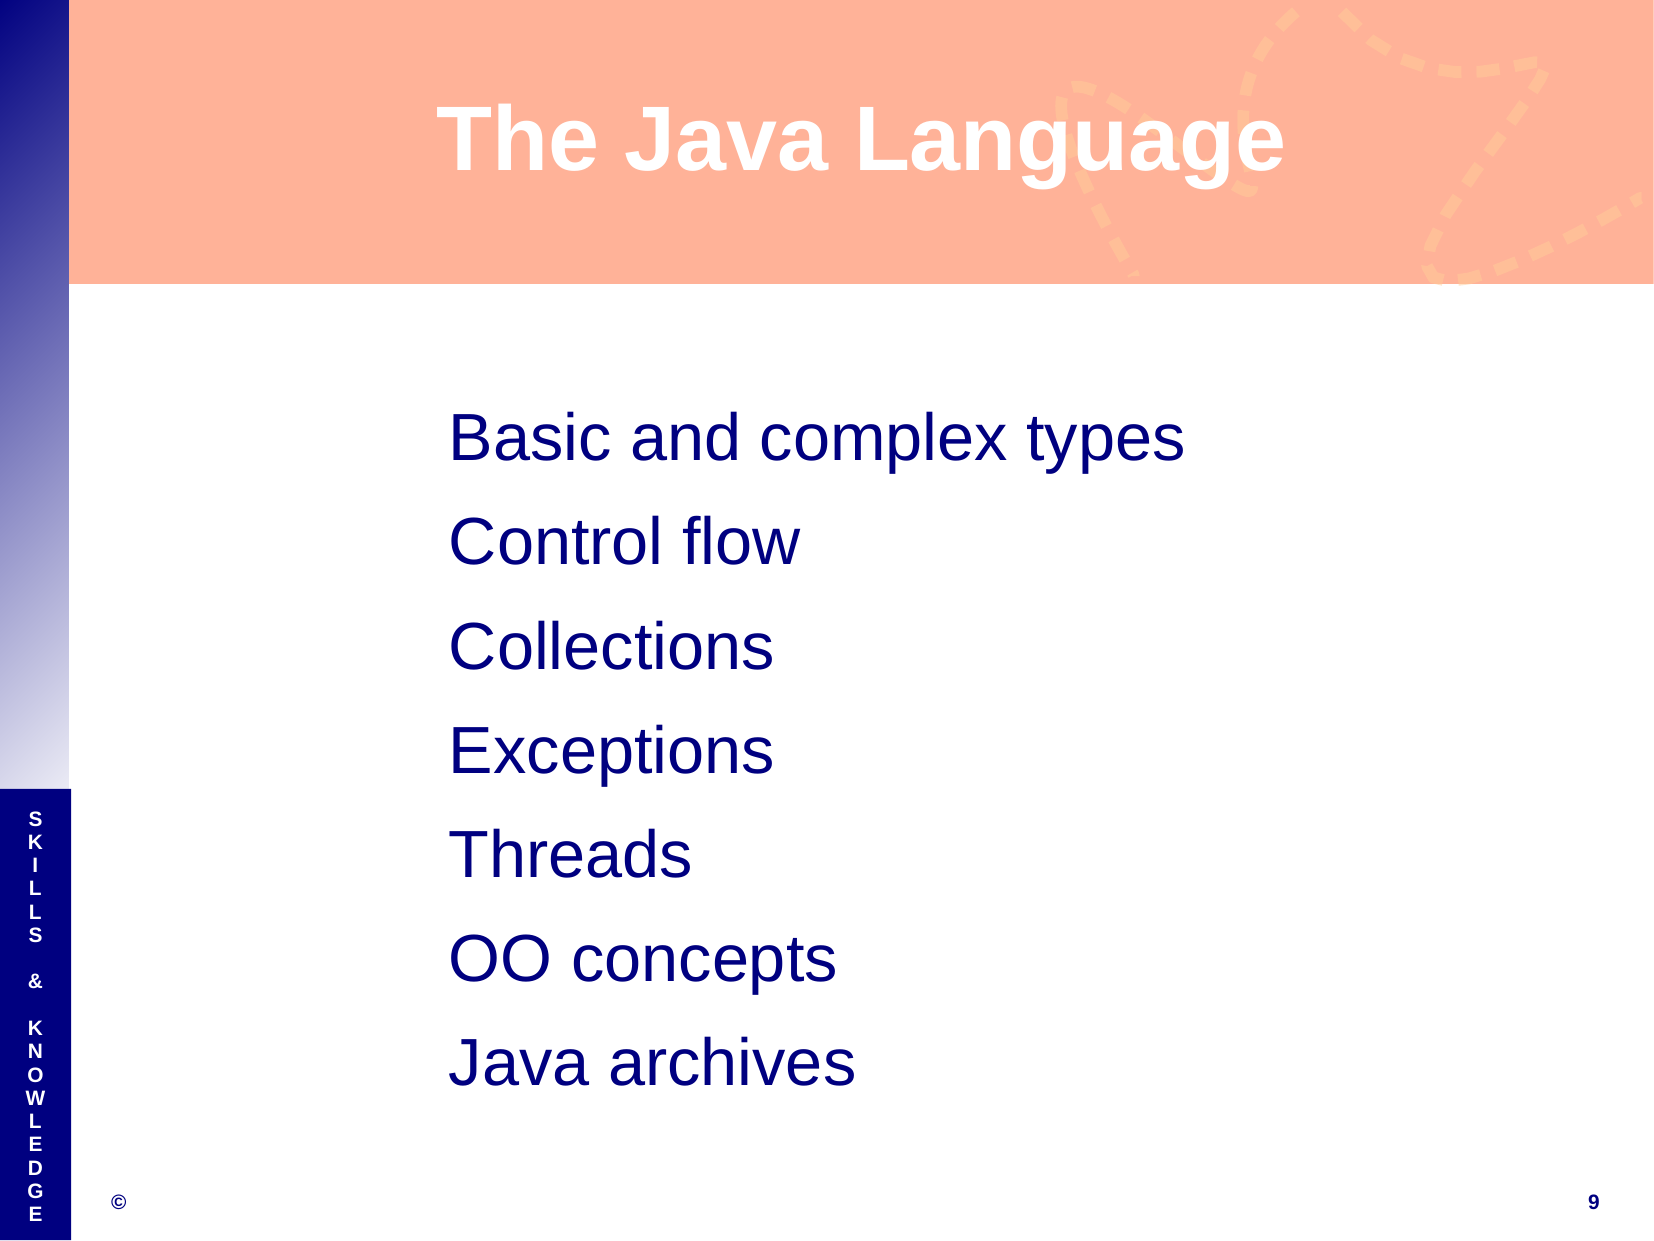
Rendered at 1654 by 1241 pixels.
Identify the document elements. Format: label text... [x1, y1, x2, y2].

text_box S K I L L S & K N O W L E D G E [0, 788, 71, 1241]
title The Java Language [70, 34, 1654, 242]
list Basic and complex types Control flow Collections Exceptions Threads OO concepts Java archives [456, 400, 1268, 1101]
